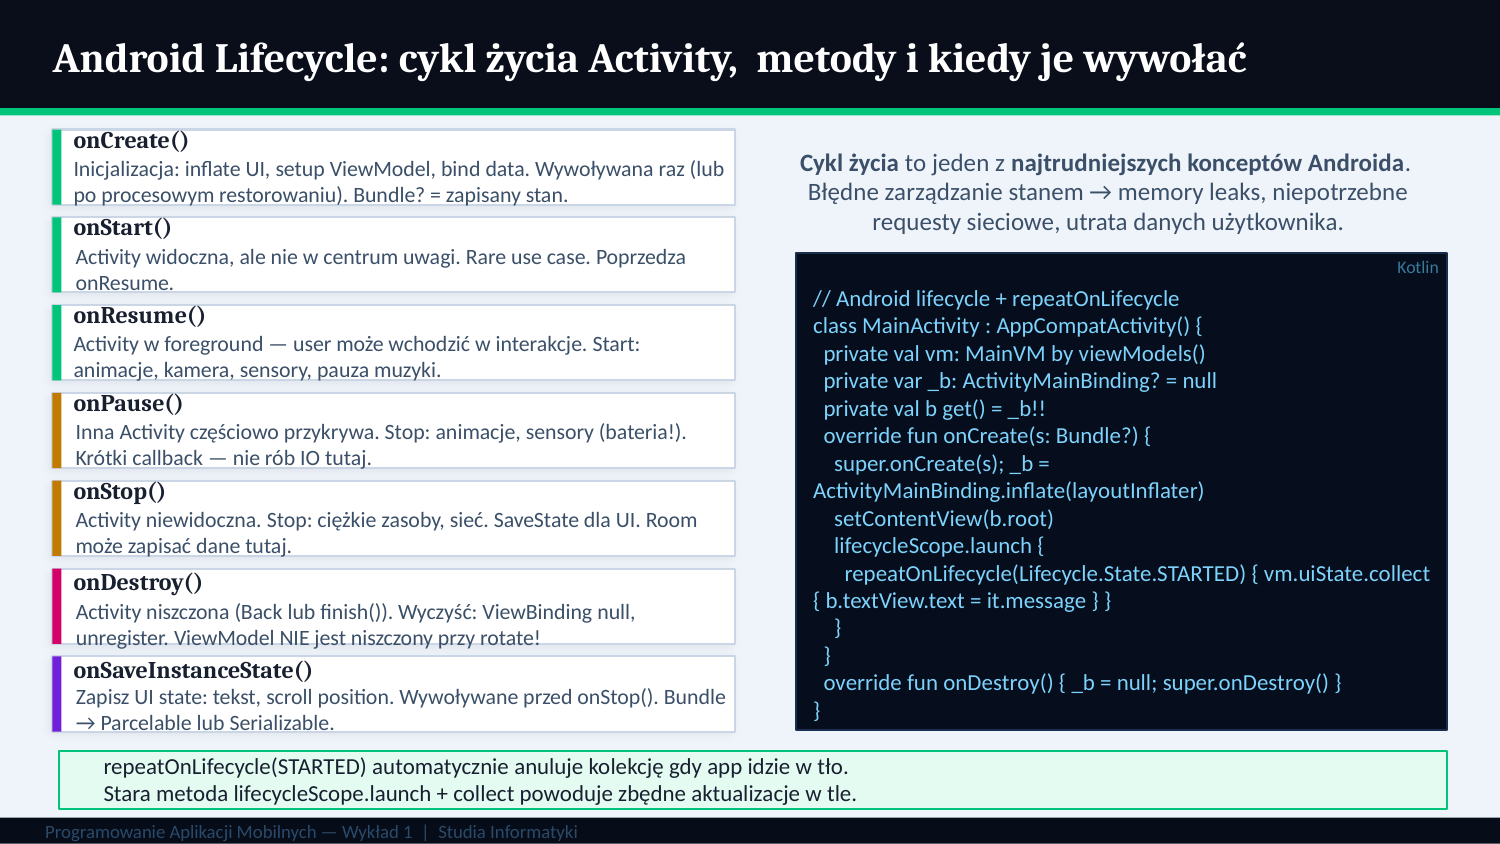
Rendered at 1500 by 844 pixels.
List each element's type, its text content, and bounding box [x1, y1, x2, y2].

text_box [52, 568, 735, 644]
text_box onPause() [73, 381, 726, 423]
text_box [282, 368, 288, 376]
text_box [335, 456, 340, 464]
text_box [76, 193, 82, 201]
text_box [490, 636, 496, 644]
text_box [52, 217, 735, 293]
text_box [87, 193, 93, 201]
text_box [135, 636, 142, 644]
text_box onResume() [73, 293, 726, 335]
text_box [255, 193, 261, 201]
text_box [96, 456, 102, 464]
text_box [342, 368, 347, 376]
text_box [363, 392, 735, 469]
text_box [327, 193, 332, 201]
text_box [250, 636, 255, 644]
text_box [123, 193, 129, 201]
text_box [274, 193, 280, 201]
text_box [177, 632, 184, 642]
text_box [257, 632, 271, 644]
text_box [192, 193, 339, 205]
text_box [222, 632, 231, 641]
text_box [149, 544, 155, 552]
text_box [297, 632, 301, 644]
text_box [342, 632, 500, 644]
text_box Cykl życia to jeden z najtrudniejszych konceptów Androida. Błędne zarządzanie stanem → memory leaks, niepotrzebne requesty sieciowe, utrata danych użytkownika. [781, 128, 1435, 253]
text_box [220, 634, 232, 644]
text_box onSaveInstanceState() [73, 649, 726, 690]
text_box [502, 632, 518, 644]
text_box [286, 456, 292, 464]
text_box [275, 456, 281, 464]
text_box [52, 392, 602, 469]
text_box [59, 751, 1448, 809]
text_box [391, 193, 396, 201]
text_box Activity widoczna, ale nie w centrum uwagi. Rare use case. Poprzedza onResume. [75, 257, 733, 280]
text_box [52, 305, 735, 381]
text_box [601, 423, 677, 431]
text_box [255, 544, 260, 552]
text_box // Android lifecycle + repeatOnLifecycle class MainActivity : AppCompatActivity() { private val vm: MainVM by viewModels() private var _b: ActivityMainBinding? = null private val b get() = _b!! override fun onCreate(s: Bundle?) { super.onCreate(s); _b = ActivityMainBinding.inflate(layoutInflater) setContentView(b.root) lifecycleScope.launch { repeatOnLifecycle(Lifecycle.State.STARTED) { vm.uiState.collect { b.textView.text = it.message } } } } override fun onDestroy() { _b = null; super.onDestroy() } } [813, 283, 1440, 740]
text_box Zapisz UI state: tekst, scroll position. Wywoływane przed onStop(). Bundle → Parcelable lub Serializable. [75, 679, 736, 739]
text_box repeatOnLifecycle(STARTED) automatycznie anuluje kolekcję gdy app idzie w tło. Stara metoda lifecycleScope.launch + collect powoduje zbędne aktualizacje w tle. [88, 751, 1440, 807]
text_box [403, 636, 409, 644]
text_box Activity niewidoczna. Stop: ciężkie zasoby, sieć. SaveState dla UI. Room może zapisać dane tutaj. [75, 520, 730, 544]
text_box Inna Activity częściowo przykrywa. Stop: animacje, sensory (bateria!). Krótki callback — nie rób IO tutaj. [75, 431, 731, 456]
text_box [467, 193, 473, 201]
text_box [0, 0, 1500, 116]
text_box Programowanie Aplikacji Mobilnych — Wykład 1 | Studia Informatyki [44, 818, 1455, 843]
text_box [104, 193, 191, 205]
text_box [726, 656, 735, 679]
text_box [104, 193, 110, 201]
text_box onCreate() [73, 118, 726, 159]
text_box [52, 129, 735, 205]
text_box [272, 632, 281, 644]
text_box [320, 368, 326, 376]
text_box [308, 456, 317, 463]
text_box [163, 193, 169, 201]
text_box [333, 636, 340, 644]
text_box onDestroy() [73, 560, 726, 602]
text_box Activity w foreground — user może wchodzić w interakcje. Start: animacje, kamera, sensory, pauza muzyki. [73, 343, 731, 368]
text_box [234, 632, 255, 644]
text_box [149, 544, 283, 556]
text_box [238, 636, 244, 644]
text_box [405, 608, 410, 616]
text_box [76, 193, 102, 205]
text_box [339, 193, 465, 205]
text_box [302, 368, 318, 381]
text_box [320, 368, 415, 381]
text_box onStart() [73, 205, 726, 247]
text_box [164, 456, 170, 464]
text_box onStop() [73, 469, 726, 511]
text_box [283, 632, 290, 641]
text_box [52, 656, 75, 732]
text_box [467, 193, 515, 205]
text_box [796, 252, 1447, 731]
text_box [139, 368, 302, 381]
text_box [52, 480, 735, 556]
text_box Inicjalizacja: inflate UI, setup ViewModel, bind data. Wywoływana raz (lub po procesowym restorowaniu). Bundle? = zapisany stan. [73, 168, 726, 193]
text_box Activity niszczona (Back lub finish()). Wyczyść: ViewBinding null, unregister. ViewModel NIE jest niszczony przy rotate! [75, 616, 729, 632]
text_box [0, 817, 1500, 844]
text_box [95, 544, 101, 552]
text_box Kotlin [1288, 252, 1439, 280]
text_box [368, 193, 373, 201]
text_box [182, 632, 219, 644]
text_box [394, 368, 399, 376]
text_box Android Lifecycle: cykl życia Activity, metody i kiedy je wywołać [52, 8, 1448, 102]
text_box [282, 635, 289, 644]
text_box [144, 632, 179, 644]
text_box [303, 632, 340, 644]
text_box [199, 544, 204, 552]
